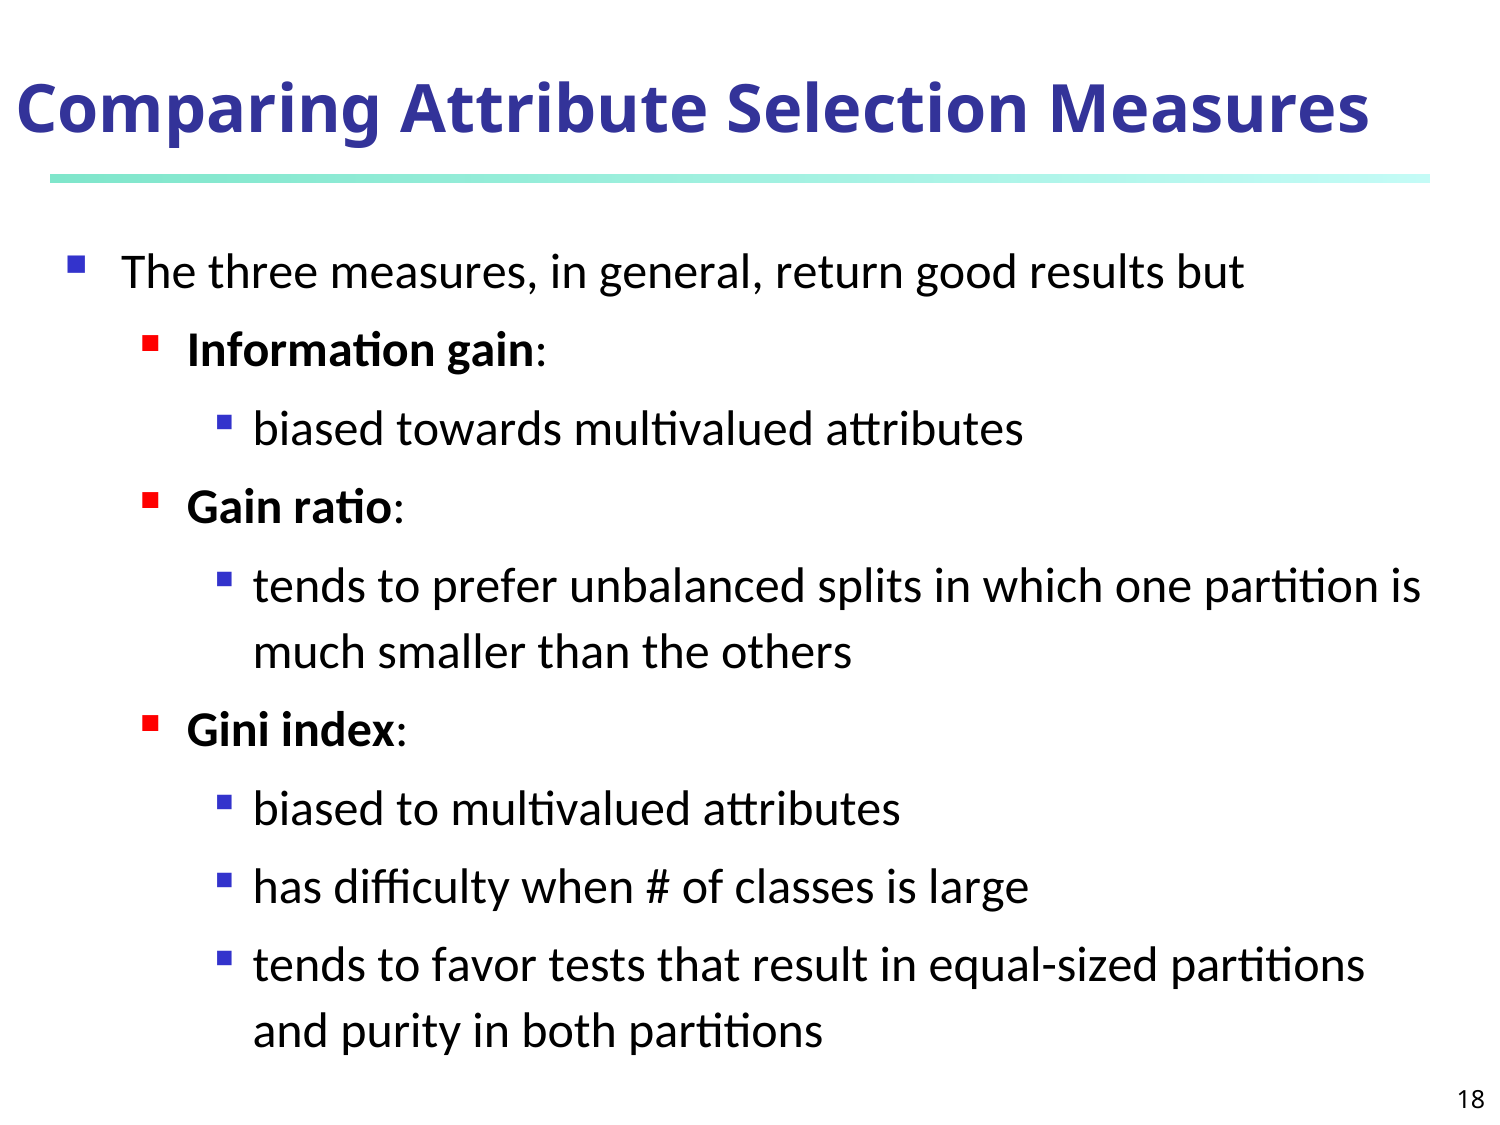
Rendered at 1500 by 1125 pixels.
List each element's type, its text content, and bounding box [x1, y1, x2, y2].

title Comparing Attribute Selection Measures [0, 49, 1500, 163]
list The three measures, in general, return good results but Information gain: biased towards multivalued attributes Gain ratio: tends to prefer unbalanced splits in which one partition is much smaller than the others Gini index: biased to multivalued attributes has difficulty when # of classes is large tends to favor tests that result in equal-sized partitions and purity in both partitions [49, 224, 1438, 1088]
text_box <number> [1187, 1062, 1500, 1125]
